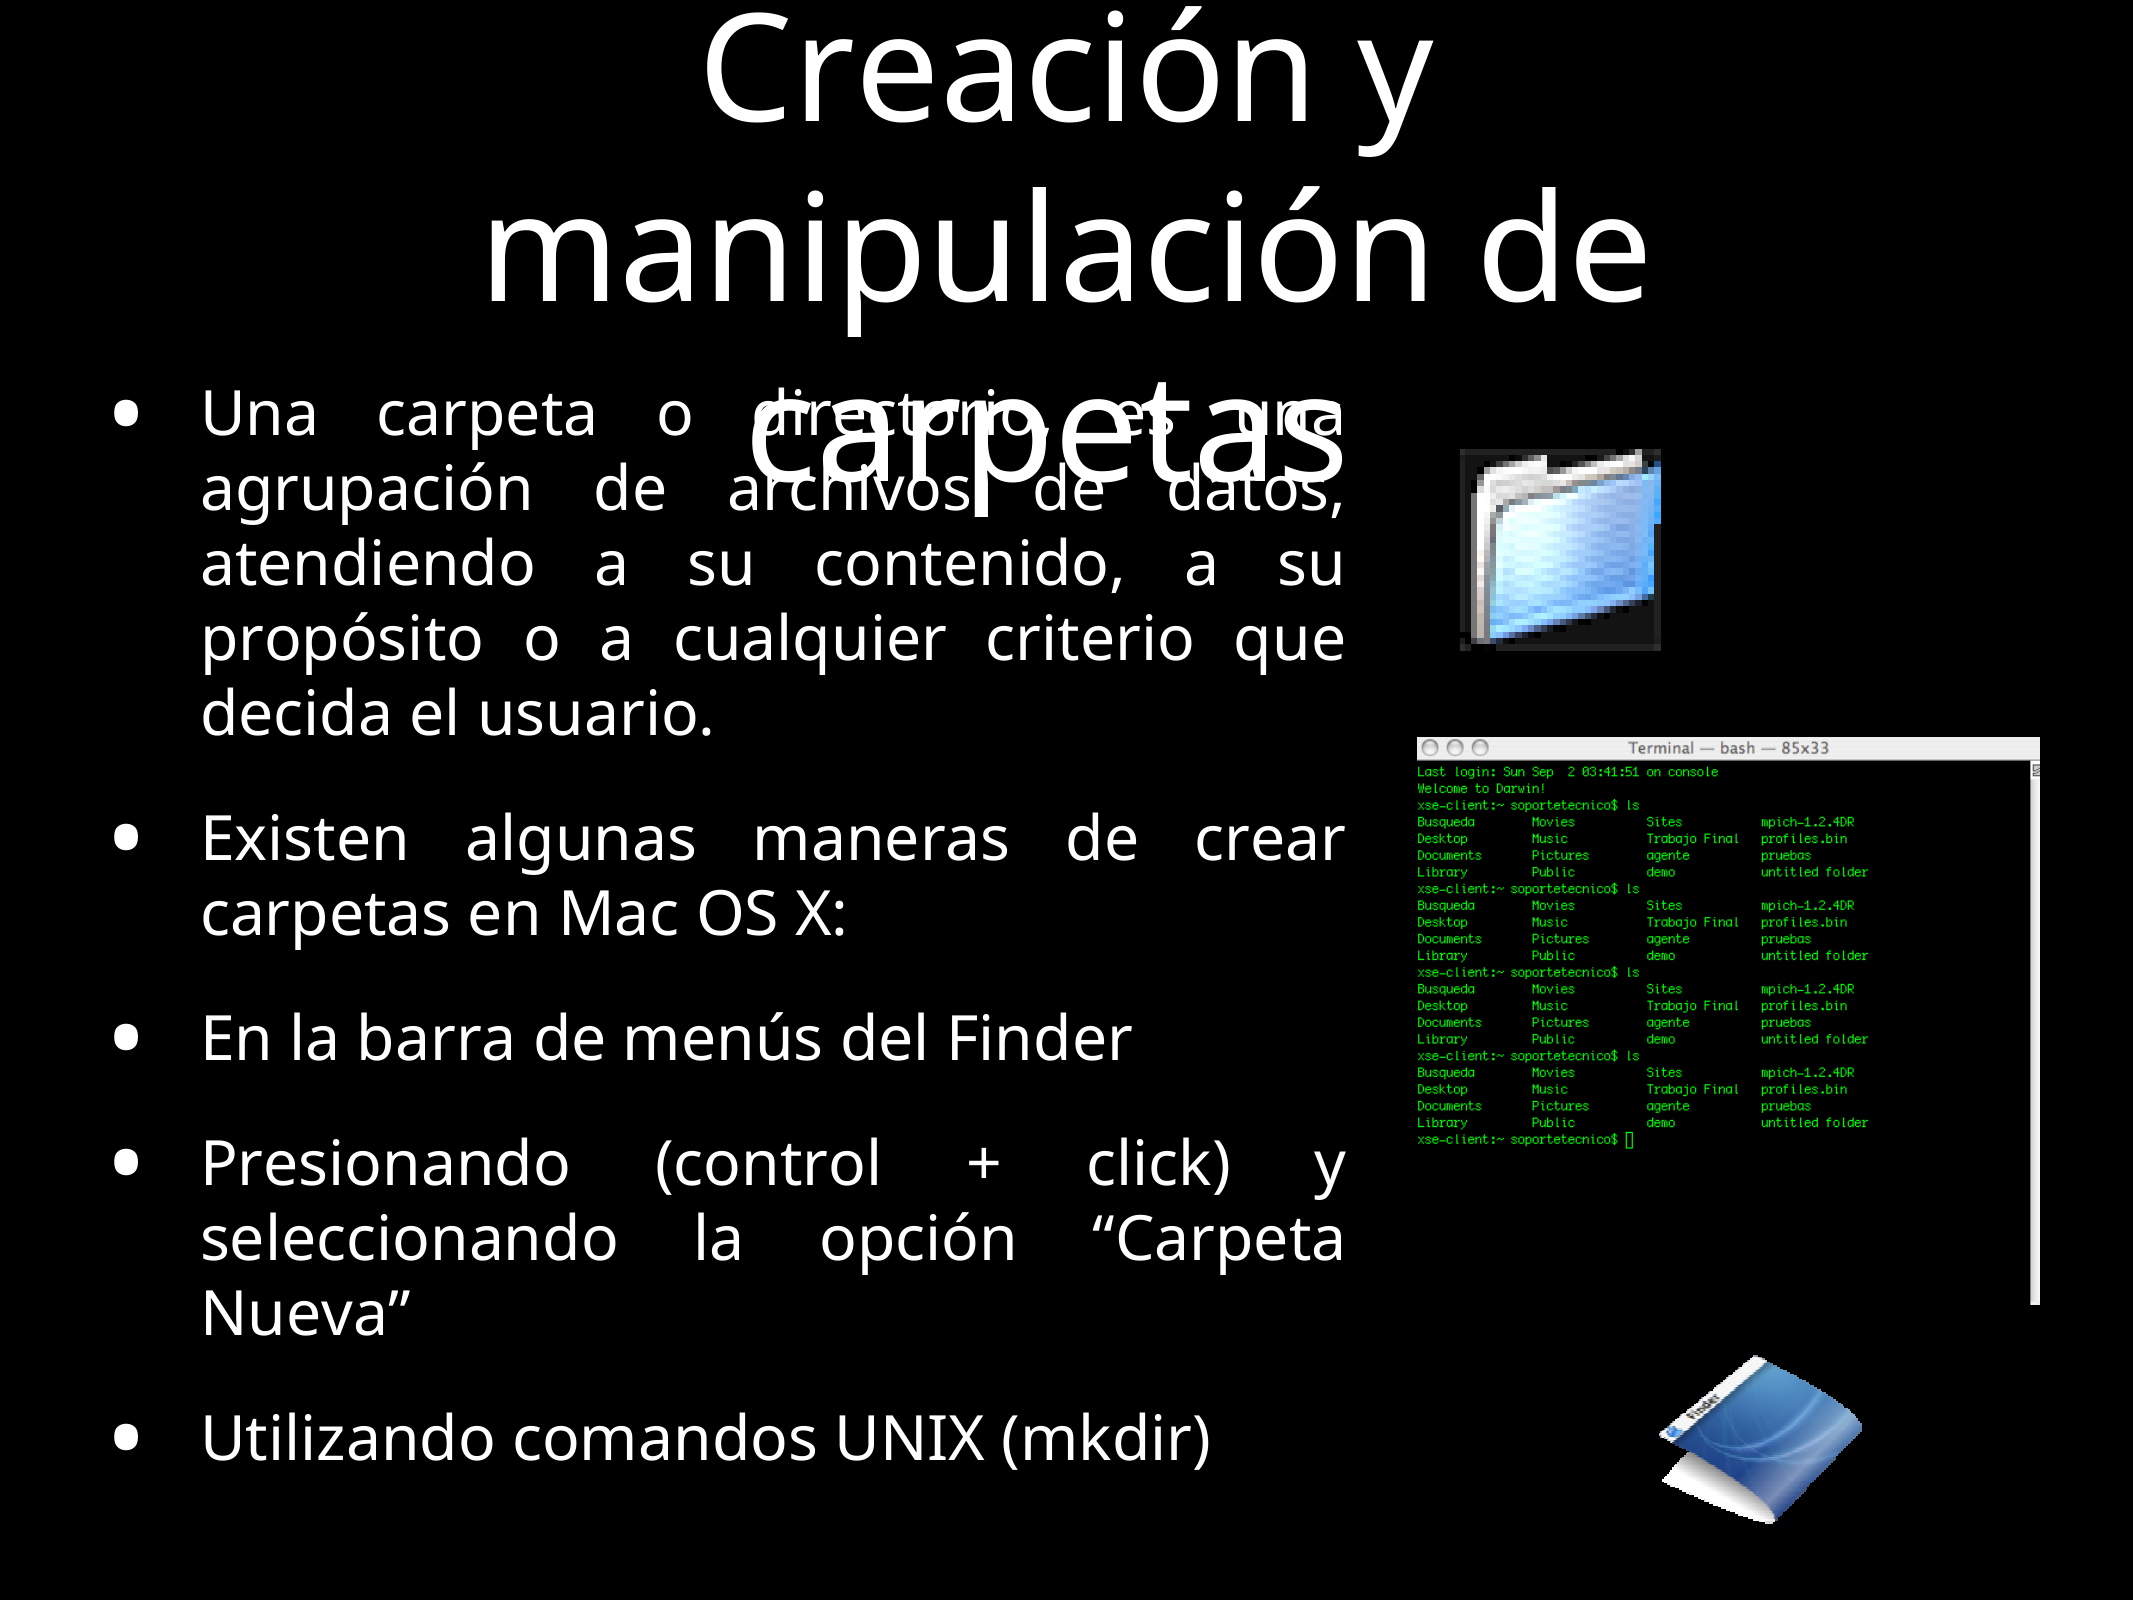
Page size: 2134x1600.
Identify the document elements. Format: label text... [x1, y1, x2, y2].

picture [1417, 737, 2040, 1305]
list Una carpeta o directorio, es una agrupación de archivos de datos, atendiendo a su contenido, a su propósito o a cualquier criterio que decida el usuario. Existen algunas maneras de crear carpetas en Mac OS X: En la barra de menús del Finder Presionando (control + click) y seleccionando la opción “Carpeta Nueva” Utilizando comandos UNIX (mkdir) [45, 365, 1357, 1481]
picture [1458, 447, 1663, 653]
picture [1650, 1331, 1869, 1551]
title Creación y manipulación de carpetas [208, 41, 1925, 442]
